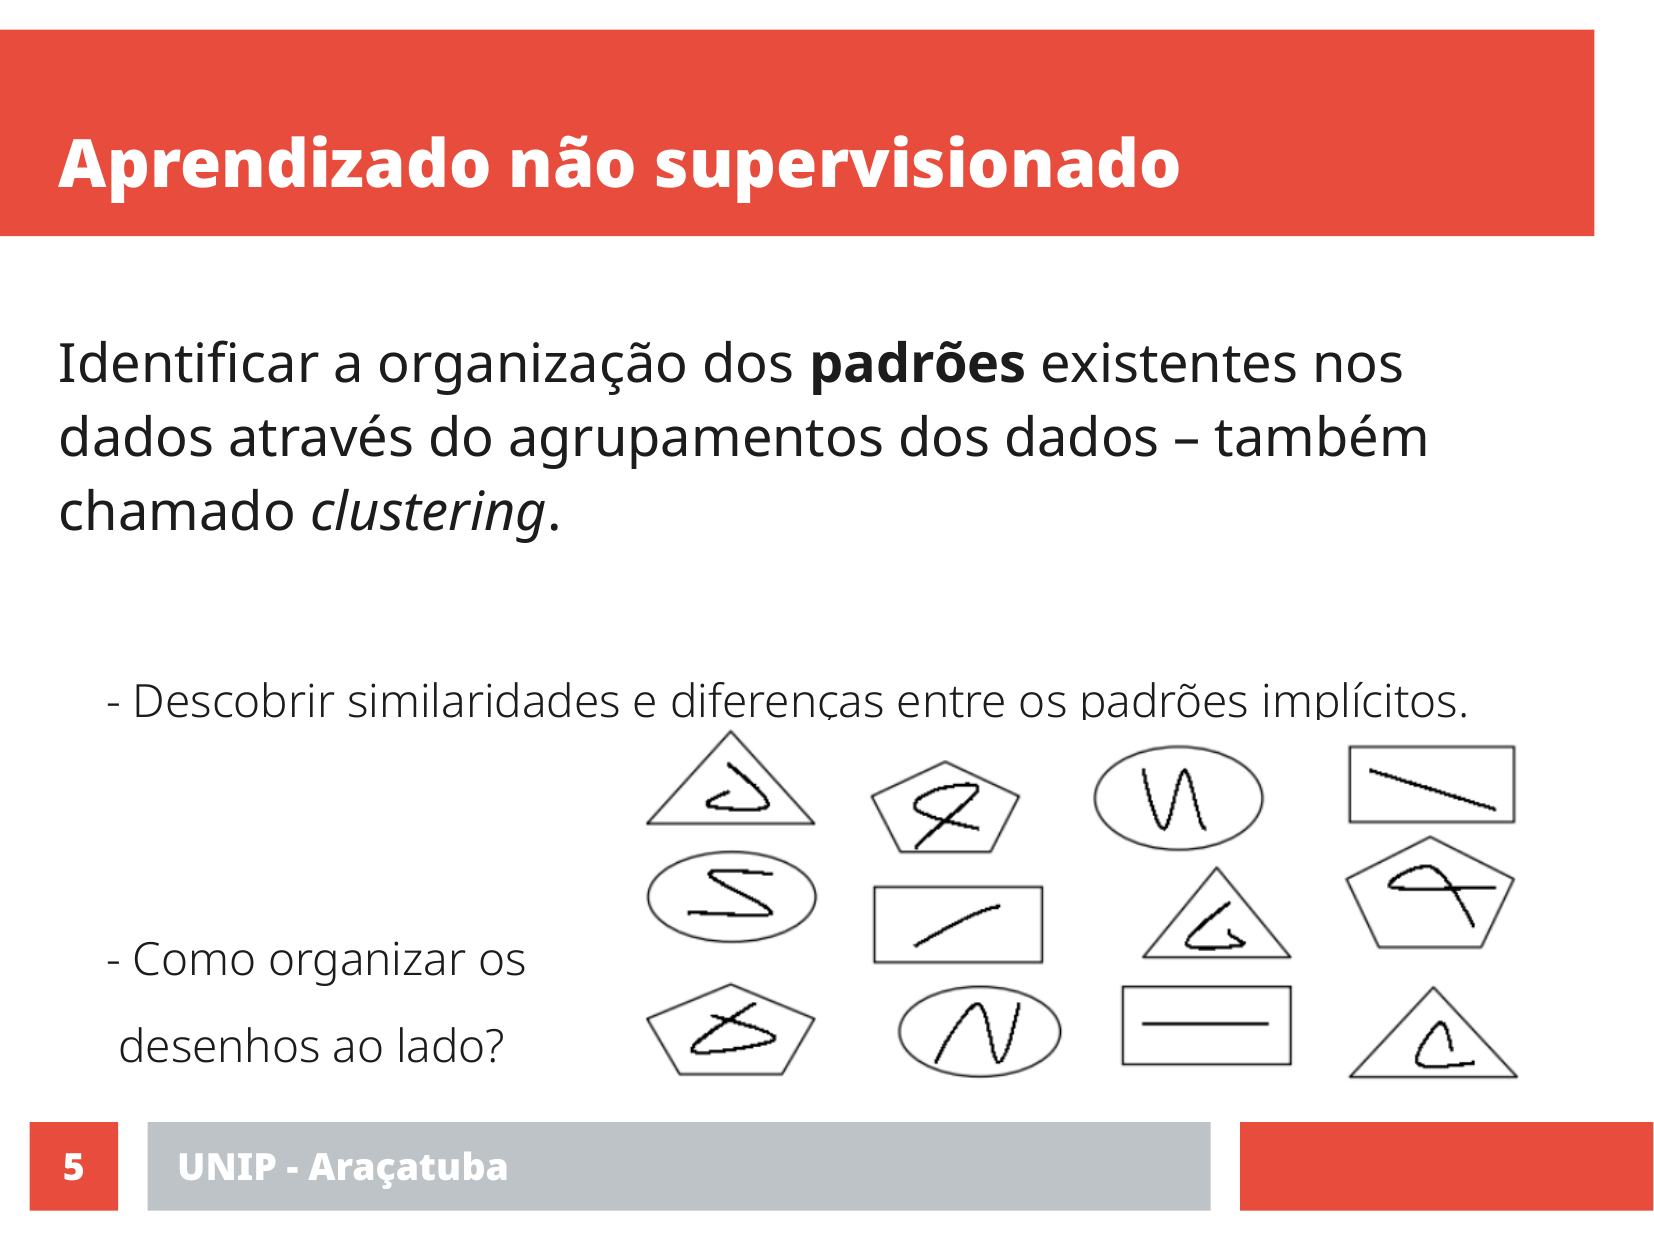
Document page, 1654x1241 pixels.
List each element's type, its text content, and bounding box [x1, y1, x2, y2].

picture [605, 720, 1565, 1093]
list Identificar a organização dos padrões existentes nos dados através do agrupamentos dos dados – também chamado clustering. - Descobrir similaridades e diferenças entre os padrões implícitos. - Como organizar os desenhos ao lado? [59, 324, 1565, 1093]
title Aprendizado não supervisionado [59, 59, 1595, 207]
